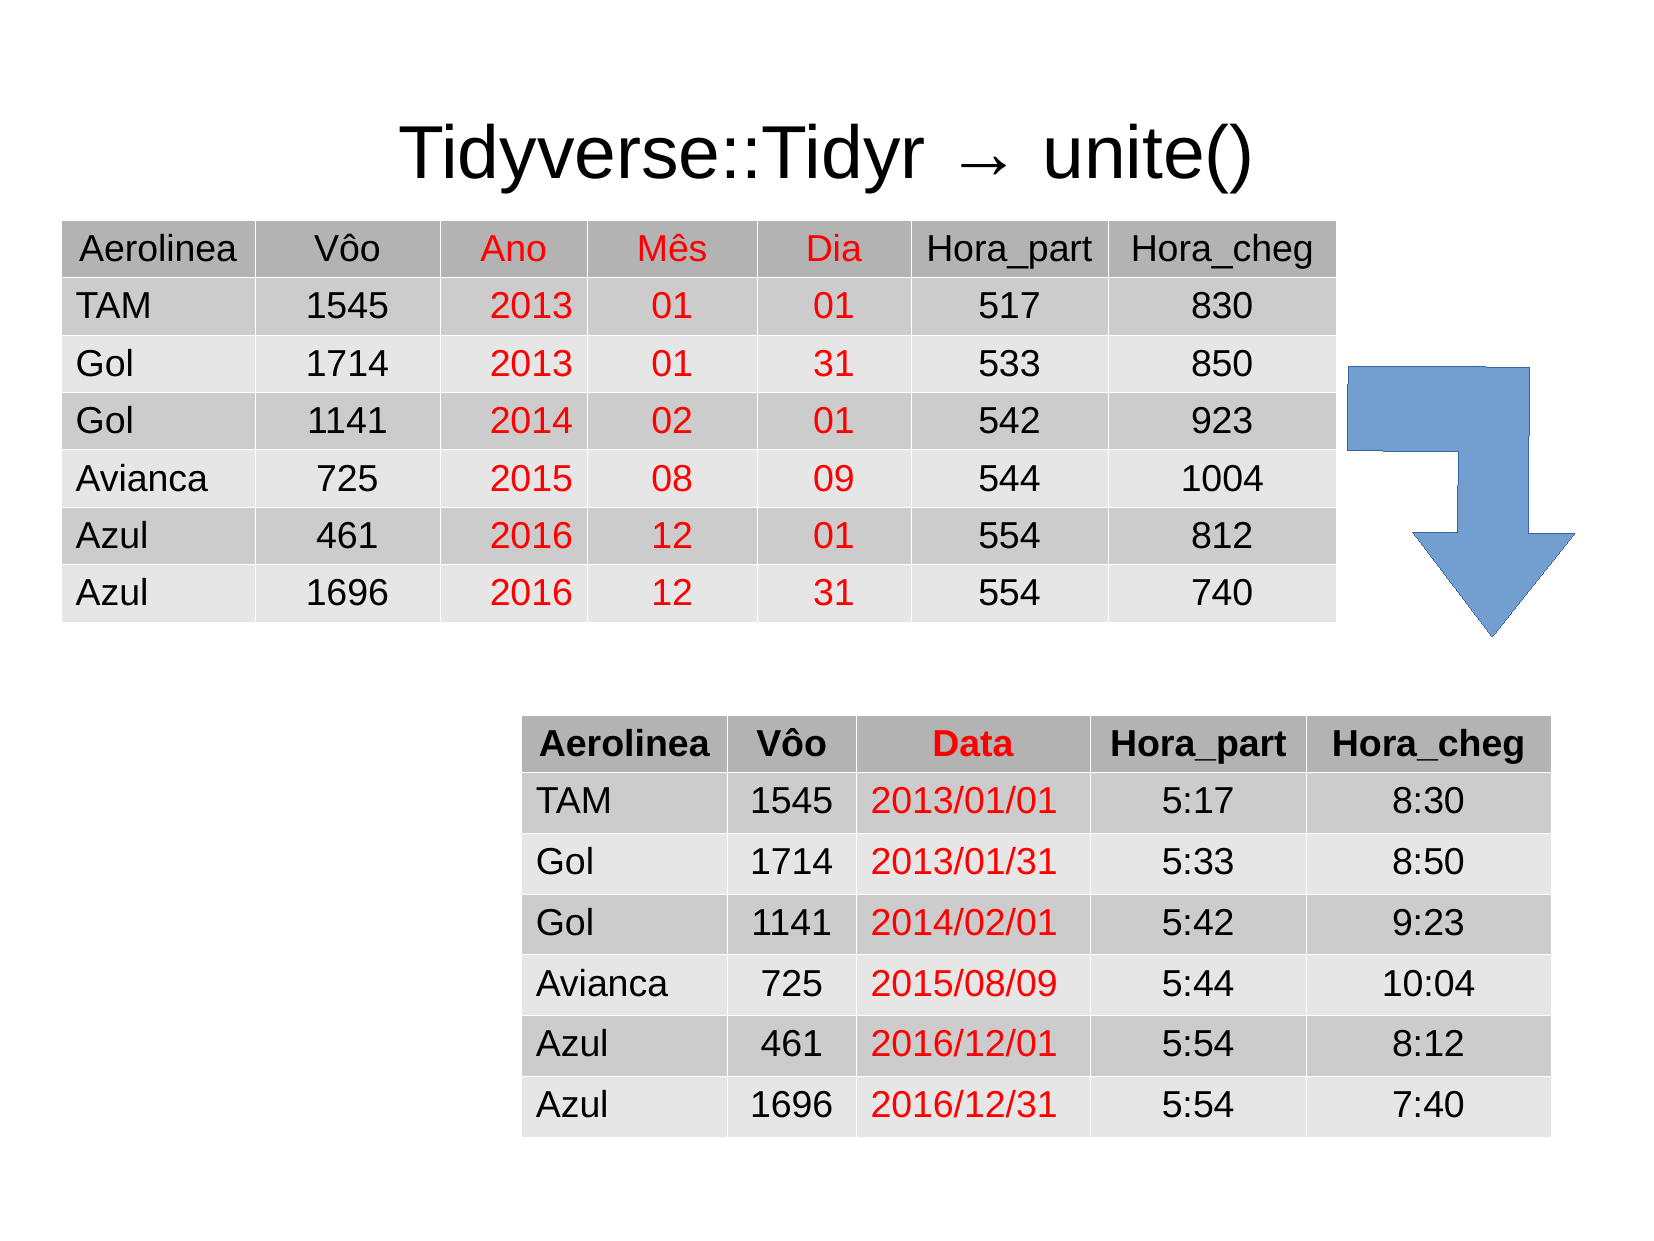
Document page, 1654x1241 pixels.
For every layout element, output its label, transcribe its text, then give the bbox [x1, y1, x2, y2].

table_cell 517 [912, 278, 1108, 335]
table_cell 2016 [441, 508, 587, 564]
table_header Hora_cheg [1307, 716, 1551, 772]
table_cell 7:40 [1307, 1077, 1551, 1137]
table_cell 554 [912, 565, 1108, 622]
table_header Aerolinea [62, 221, 255, 277]
table_cell 1714 [728, 834, 856, 894]
table_cell 2015 [441, 450, 587, 507]
table_cell 740 [1109, 565, 1336, 622]
table_cell Gol [62, 393, 255, 449]
table_cell 01 [758, 393, 911, 449]
table_cell 08 [588, 450, 757, 507]
table_header Data [857, 716, 1090, 772]
table_cell 2016/12/01 [857, 1016, 1090, 1076]
table_header Vôo [256, 221, 440, 277]
table_cell 12 [588, 565, 757, 622]
table_cell Gol [522, 834, 727, 894]
table_cell 31 [758, 565, 911, 622]
table_cell 923 [1109, 393, 1336, 449]
table_cell 2016/12/31 [857, 1077, 1090, 1137]
table_cell 10:04 [1307, 955, 1551, 1015]
table_cell 2013 [441, 336, 587, 392]
table_cell 554 [912, 508, 1108, 564]
table_cell 5:44 [1091, 955, 1306, 1015]
table_cell 461 [728, 1016, 856, 1076]
table_cell Gol [522, 895, 727, 954]
table_cell 8:50 [1307, 834, 1551, 894]
table_cell 5:33 [1091, 834, 1306, 894]
table_cell 5:54 [1091, 1077, 1306, 1137]
table_cell TAM [522, 773, 727, 833]
table_cell 1696 [256, 565, 440, 622]
table_cell 544 [912, 450, 1108, 507]
table_cell 1714 [256, 336, 440, 392]
table_cell 1545 [728, 773, 856, 833]
table_cell 2015/08/09 [857, 955, 1090, 1015]
table_cell 01 [758, 278, 911, 335]
table_cell 2014 [441, 393, 587, 449]
table_cell 01 [758, 508, 911, 564]
table_cell 8:12 [1307, 1016, 1551, 1076]
table_header Hora_part [1091, 716, 1306, 772]
table_header Aerolinea [522, 716, 727, 772]
table_cell Azul [62, 565, 255, 622]
table_cell 2013 [441, 278, 587, 335]
table_cell 9:23 [1307, 895, 1551, 954]
table_cell 31 [758, 336, 911, 392]
table_cell 461 [256, 508, 440, 564]
table_cell Avianca [62, 450, 255, 507]
table_cell Gol [62, 336, 255, 392]
title Tidyverse::Tidyr → unite() [82, 49, 1571, 257]
table_cell 725 [256, 450, 440, 507]
table_cell 1141 [256, 393, 440, 449]
table_cell Azul [62, 508, 255, 564]
text_box [1347, 366, 1575, 637]
table_header Mês [588, 221, 757, 277]
table_cell TAM [62, 278, 255, 335]
table_cell Avianca [522, 955, 727, 1015]
table_cell 1004 [1109, 450, 1336, 507]
table_cell 02 [588, 393, 757, 449]
table_cell 01 [588, 336, 757, 392]
table_cell 542 [912, 393, 1108, 449]
table_cell 830 [1109, 278, 1336, 335]
table_cell 1696 [728, 1077, 856, 1137]
table_cell 533 [912, 336, 1108, 392]
table_cell 850 [1109, 336, 1336, 392]
table_header Hora_part [912, 221, 1108, 277]
table_cell 1141 [728, 895, 856, 954]
table_cell 12 [588, 508, 757, 564]
table_header Ano [441, 221, 587, 277]
table_cell 5:54 [1091, 1016, 1306, 1076]
table_cell 1545 [256, 278, 440, 335]
table_header Dia [758, 221, 911, 277]
table_cell 8:30 [1307, 773, 1551, 833]
table_cell 2016 [441, 565, 587, 622]
table_cell 725 [728, 955, 856, 1015]
table_cell Azul [522, 1016, 727, 1076]
table_cell 2014/02/01 [857, 895, 1090, 954]
table_cell 812 [1109, 508, 1336, 564]
table_cell 2013/01/01 [857, 773, 1090, 833]
table_cell Azul [522, 1077, 727, 1137]
table_cell 5:17 [1091, 773, 1306, 833]
table_cell 01 [588, 278, 757, 335]
table_header Hora_cheg [1109, 221, 1336, 277]
table_cell 5:42 [1091, 895, 1306, 954]
table_header Vôo [728, 716, 856, 772]
table_cell 2013/01/31 [857, 834, 1090, 894]
table_cell 09 [758, 450, 911, 507]
